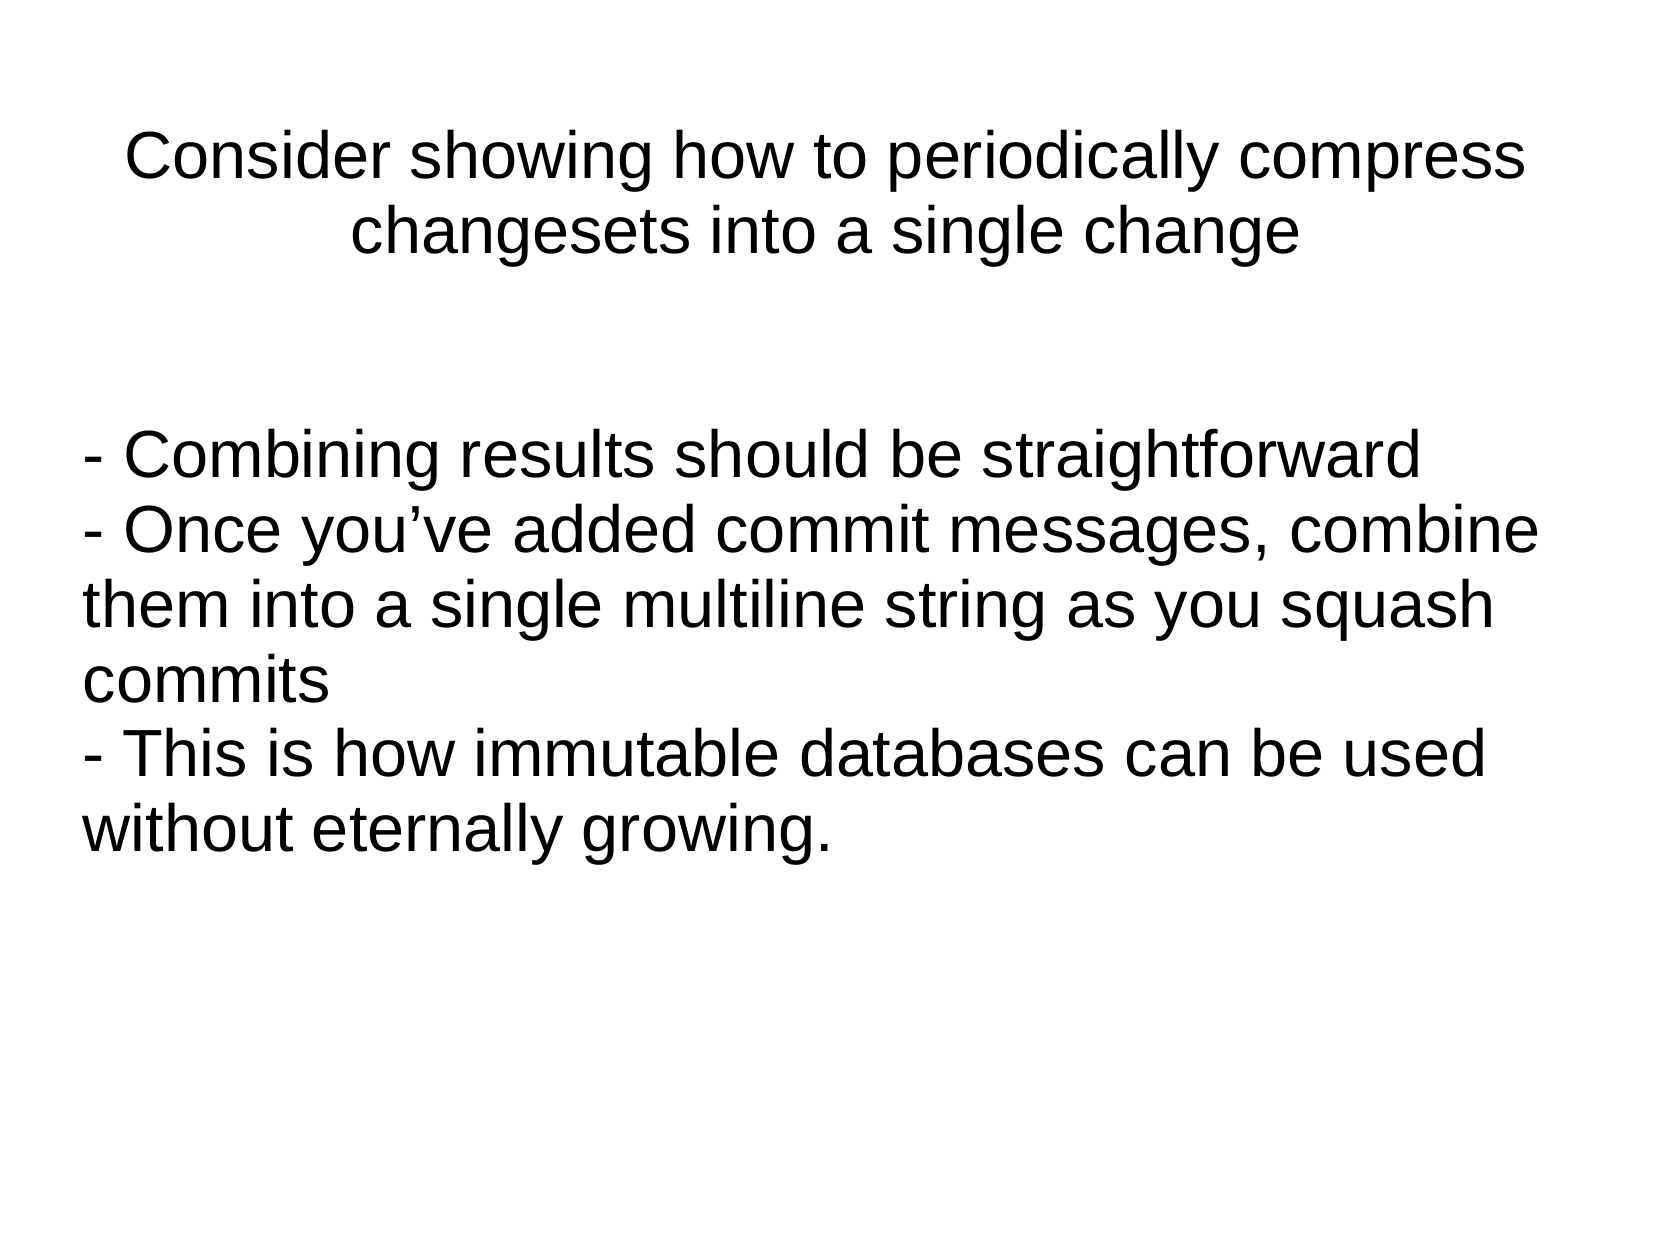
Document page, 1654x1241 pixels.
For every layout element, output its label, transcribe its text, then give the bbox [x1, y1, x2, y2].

subtitle Consider showing how to periodically compress changesets into a single change - Combining results should be straightforward - Once you’ve added commit messages, combine them into a single multiline string as you squash commits - This is how immutable databases can be used without eternally growing. [82, 49, 1571, 1010]
